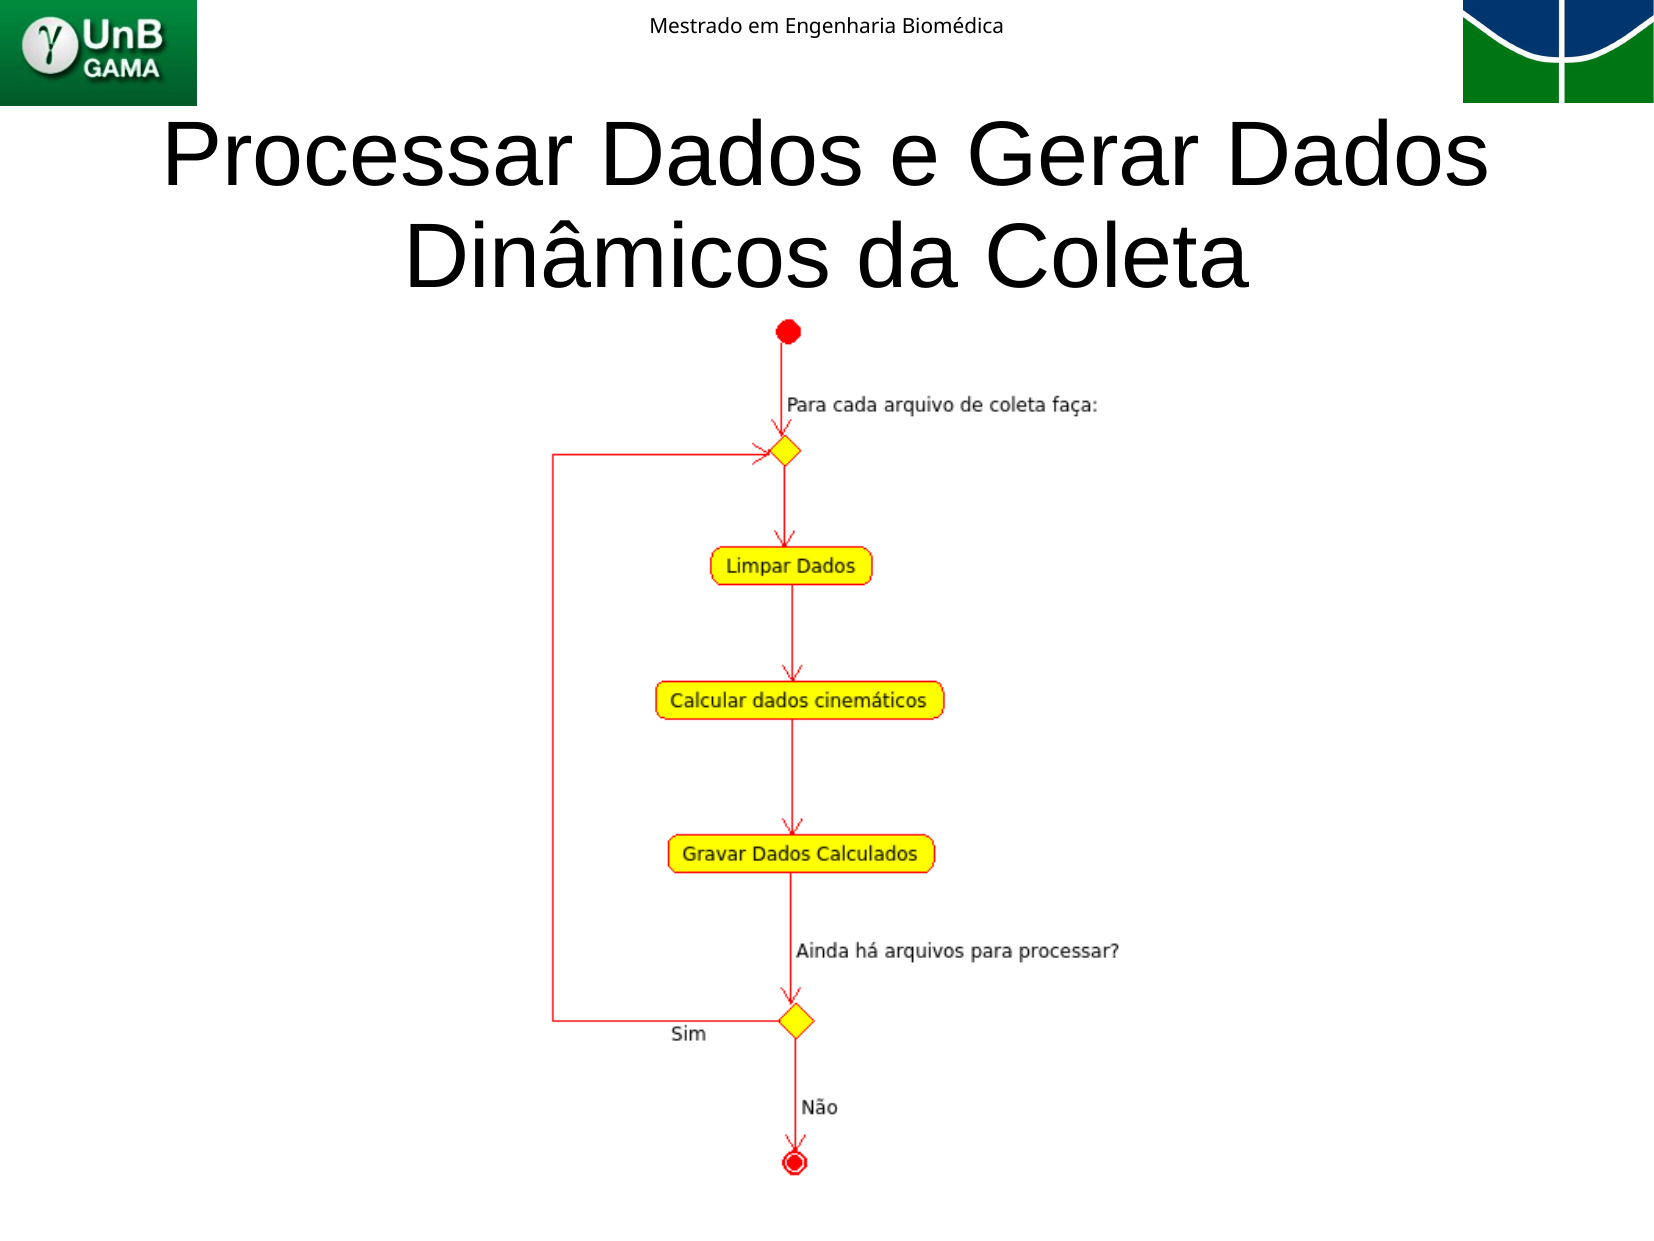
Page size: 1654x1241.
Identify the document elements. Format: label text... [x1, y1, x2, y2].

picture [0, 0, 197, 101]
picture [543, 318, 1128, 1177]
title Processar Dados e Gerar Dados Dinâmicos da Coleta [0, 101, 1654, 308]
picture [1463, 0, 1654, 101]
